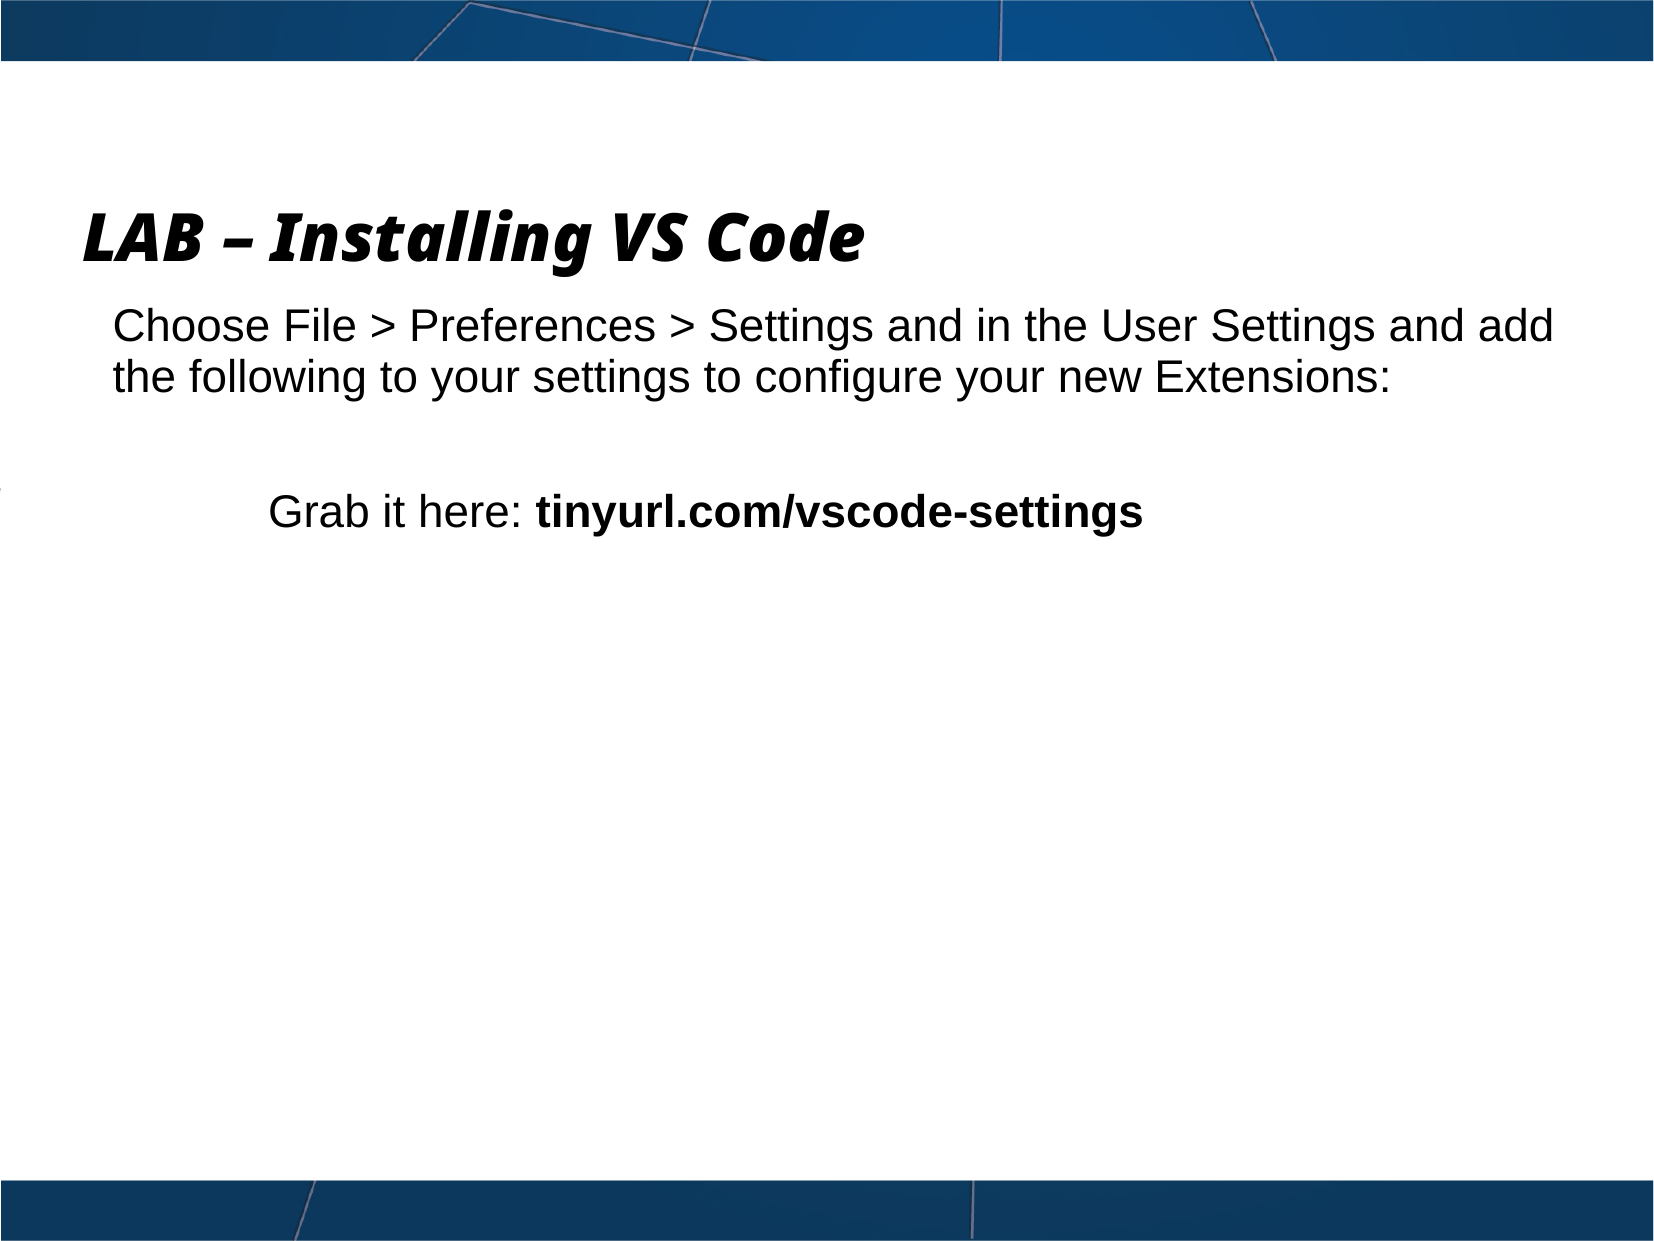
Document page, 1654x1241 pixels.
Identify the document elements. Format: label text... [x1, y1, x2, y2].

picture [0, 0, 1654, 1241]
list Choose File > Preferences > Settings and in the User Settings and add the following to your settings to configure your new Extensions: [112, 300, 1576, 615]
title LAB – Installing VS Code [82, 139, 1571, 332]
text_box Grab it here: tinyurl.com/vscode-settings [253, 479, 1313, 638]
